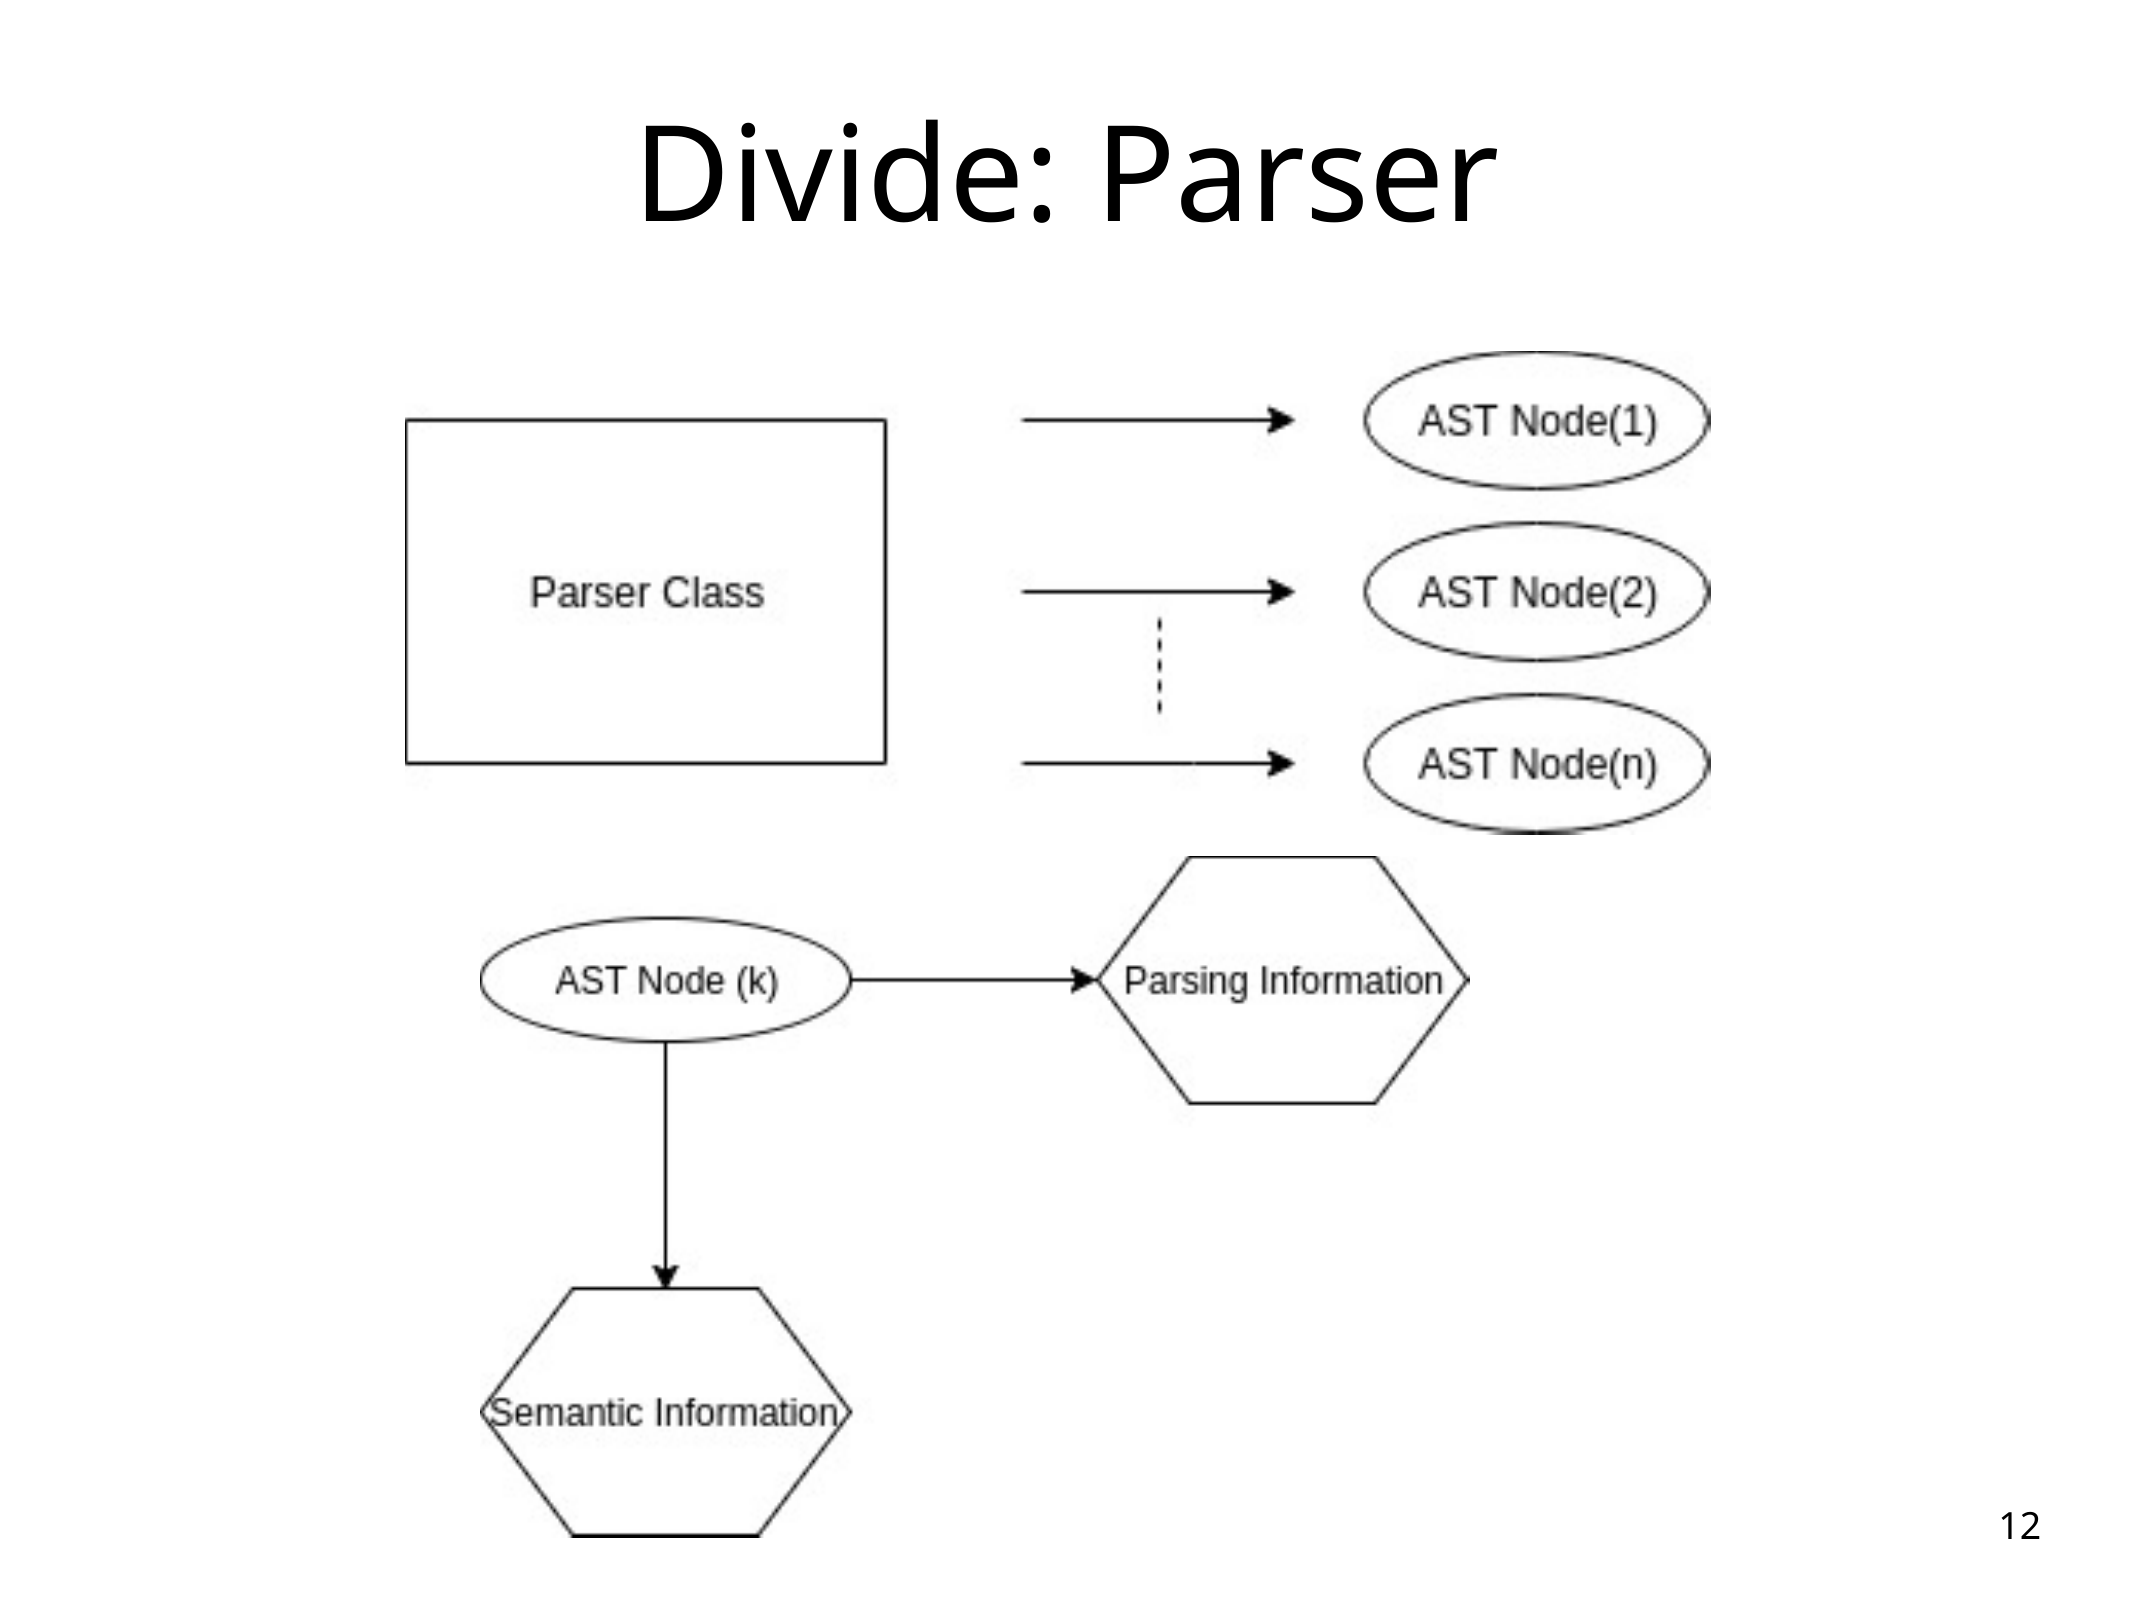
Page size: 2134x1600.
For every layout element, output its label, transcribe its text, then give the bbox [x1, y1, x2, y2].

title Divide: Parser [79, 72, 2055, 263]
picture [480, 856, 1470, 1538]
picture [405, 351, 1711, 835]
